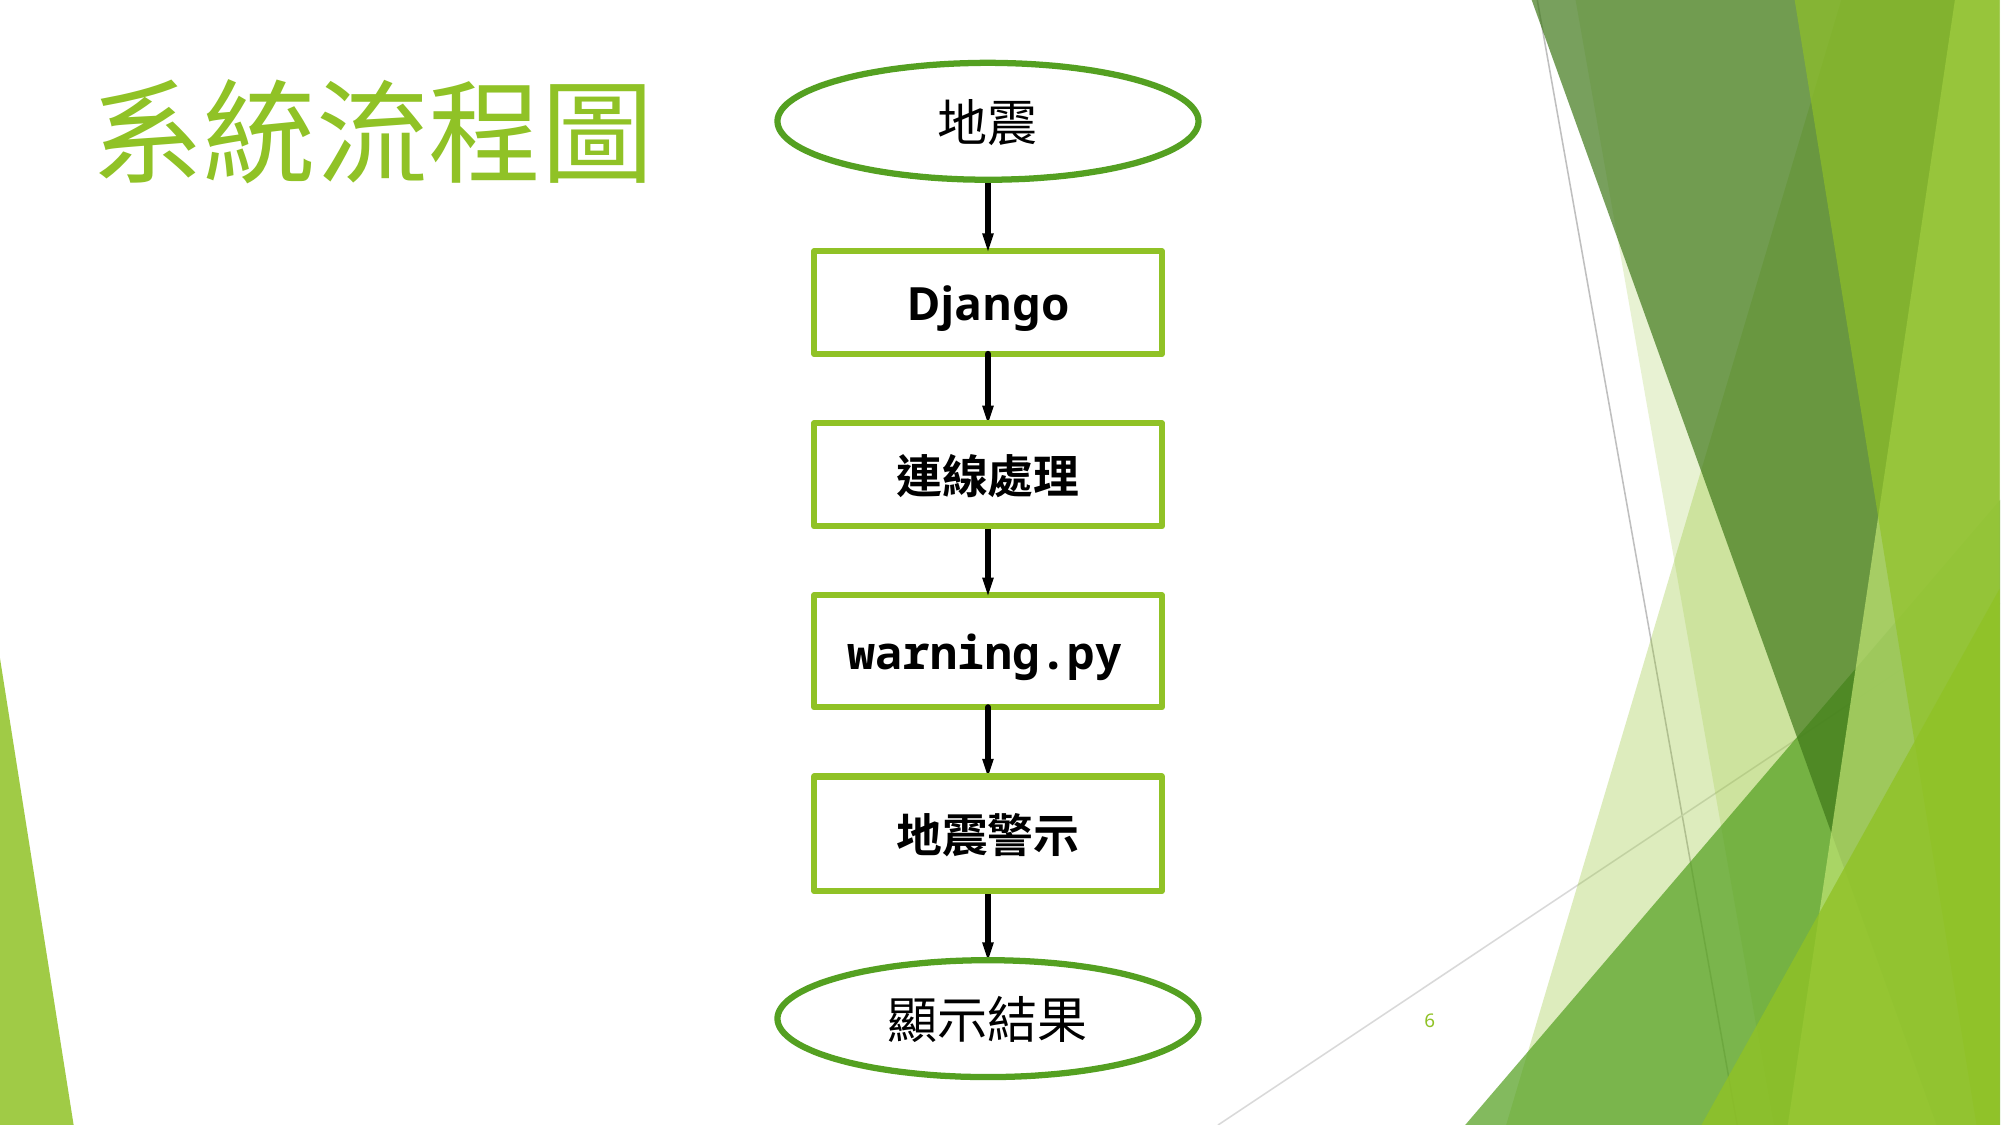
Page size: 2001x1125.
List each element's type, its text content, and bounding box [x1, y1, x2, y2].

text_box warning.py [814, 595, 1162, 707]
text_box 連線處理 [814, 423, 1162, 526]
text_box 顯示結果 [777, 960, 1199, 1078]
title 系統流程圖 [76, 54, 1432, 195]
text_box Django [814, 251, 1162, 354]
text_box 地震警示 [814, 776, 1162, 891]
text_box <編號> [1409, 991, 1522, 1051]
